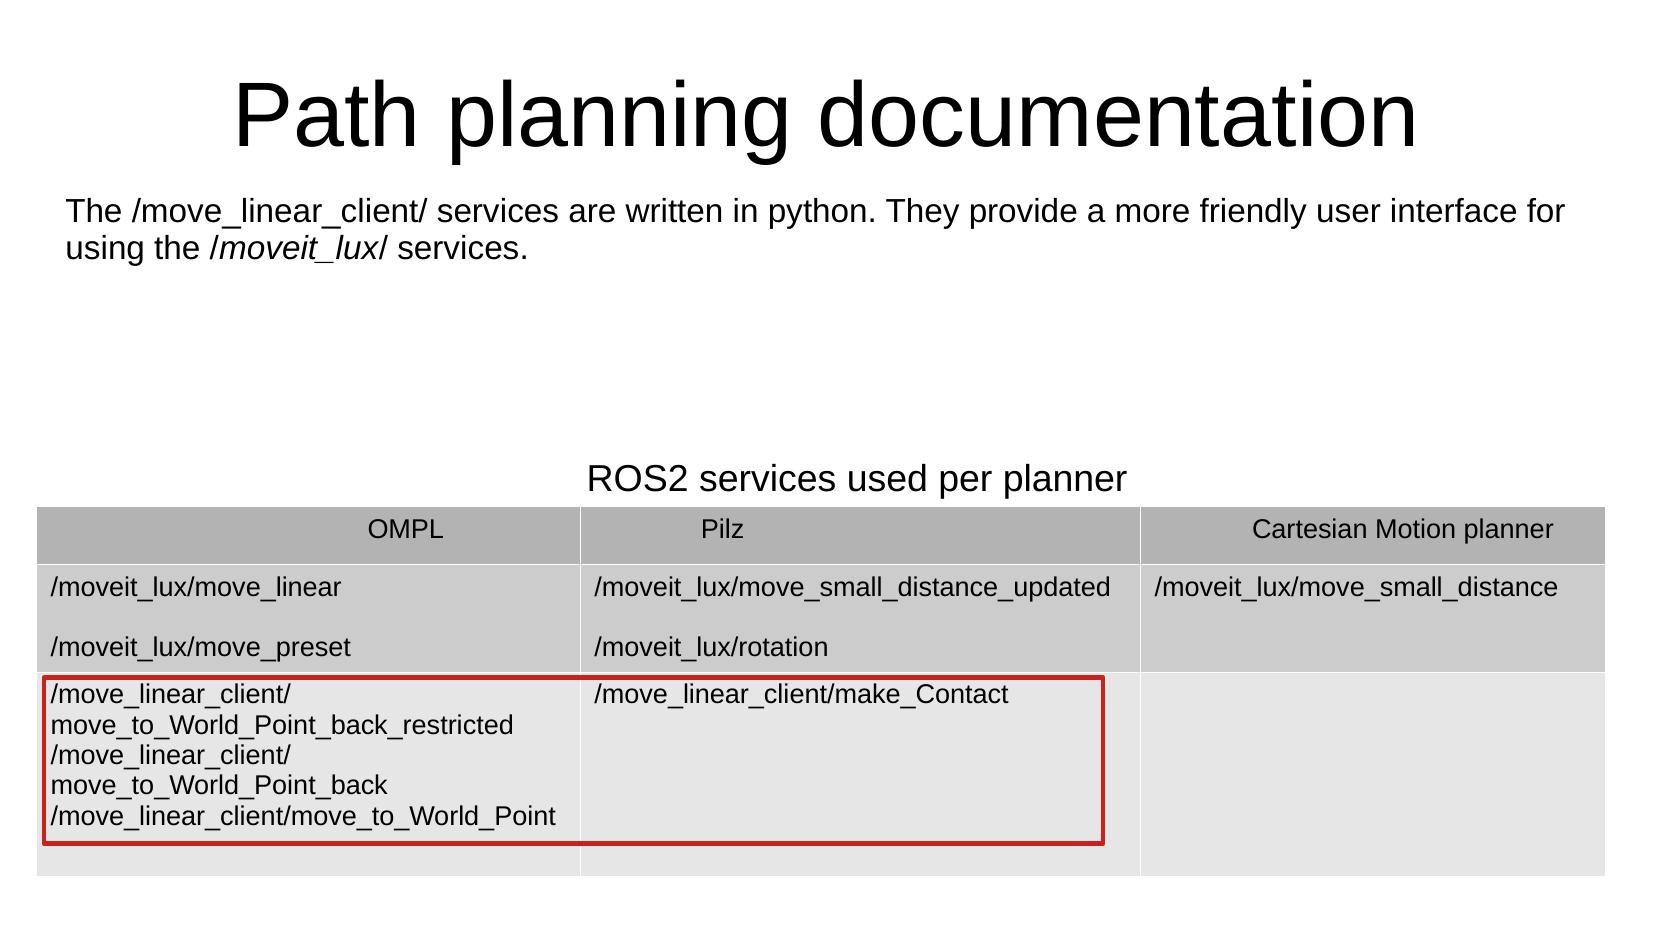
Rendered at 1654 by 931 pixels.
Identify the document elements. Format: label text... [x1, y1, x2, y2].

table_cell /move_linear_client/move_to_World_Point_back_restricted /move_linear_client/move_to_World_Point_back /move_linear_client/move_to_World_Point [37, 673, 580, 876]
table_header Cartesian Motion planner [1205, 507, 1605, 564]
table_cell /move_linear_client/make_Contact [581, 673, 1140, 876]
table_cell /move_linear_client/make_Contact [581, 680, 1101, 841]
table_cell [1141, 673, 1605, 876]
table_header OMPL [37, 507, 571, 564]
table_cell /moveit_lux/move_linear /moveit_lux/move_preset [37, 565, 580, 672]
table_cell /moveit_lux/move_small_distance [1141, 565, 1605, 672]
text_box ROS2 services used per planner [571, 429, 1205, 571]
text_box The /move_linear_client/ services are written in python. They provide a more friendly user interface for using the /moveit_lux/ services. [50, 185, 1638, 316]
table_cell /move_linear_client/move_to_World_Point_back_restricted /move_linear_client/move_to_World_Point_back /move_linear_client/move_to_World_Point [46, 680, 580, 841]
title Path planning documentation [82, 37, 1571, 185]
table_cell /moveit_lux/move_small_distance_updated /moveit_lux/rotation [581, 571, 1140, 672]
